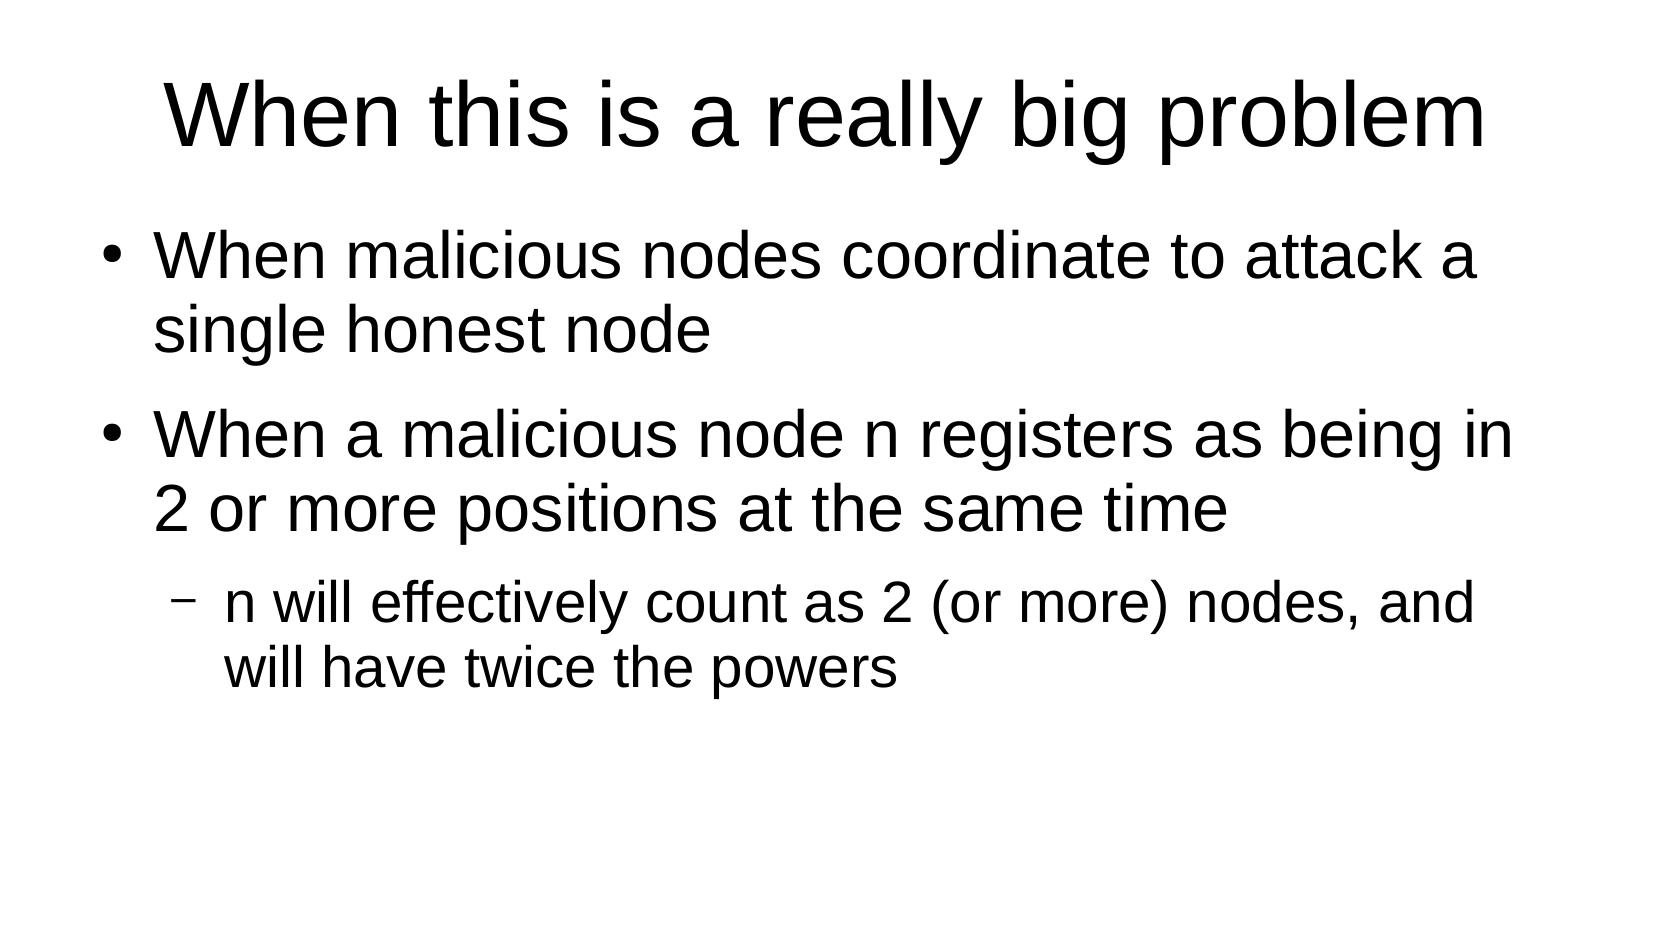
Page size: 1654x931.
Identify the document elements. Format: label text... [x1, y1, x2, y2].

title When this is a really big problem [82, 37, 1571, 193]
list When malicious nodes coordinate to attack a single honest node When a malicious node n registers as being in 2 or more positions at the same time n will effectively count as 2 (or more) nodes, and will have twice the powers [82, 217, 1571, 758]
